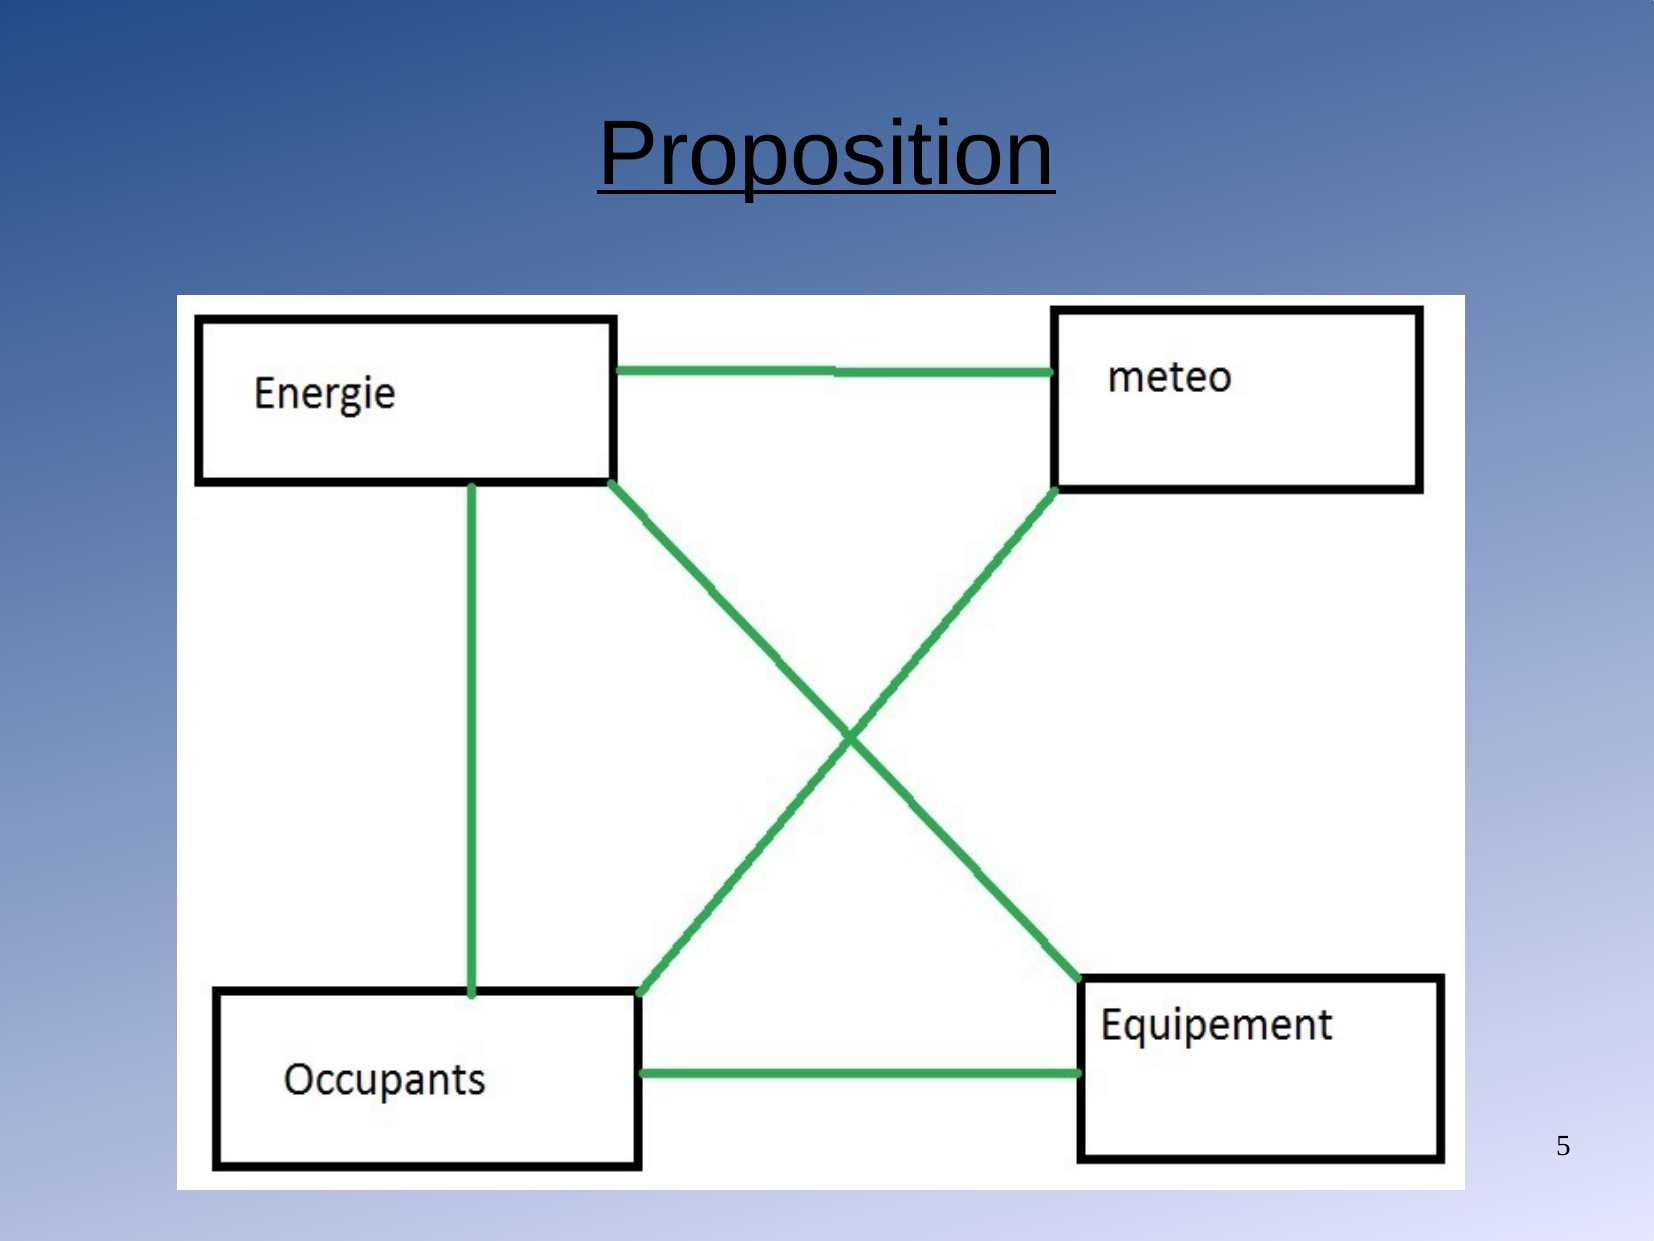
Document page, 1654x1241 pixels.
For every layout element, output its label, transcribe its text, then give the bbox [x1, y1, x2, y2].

title Proposition [82, 49, 1571, 257]
picture [177, 295, 1465, 1190]
